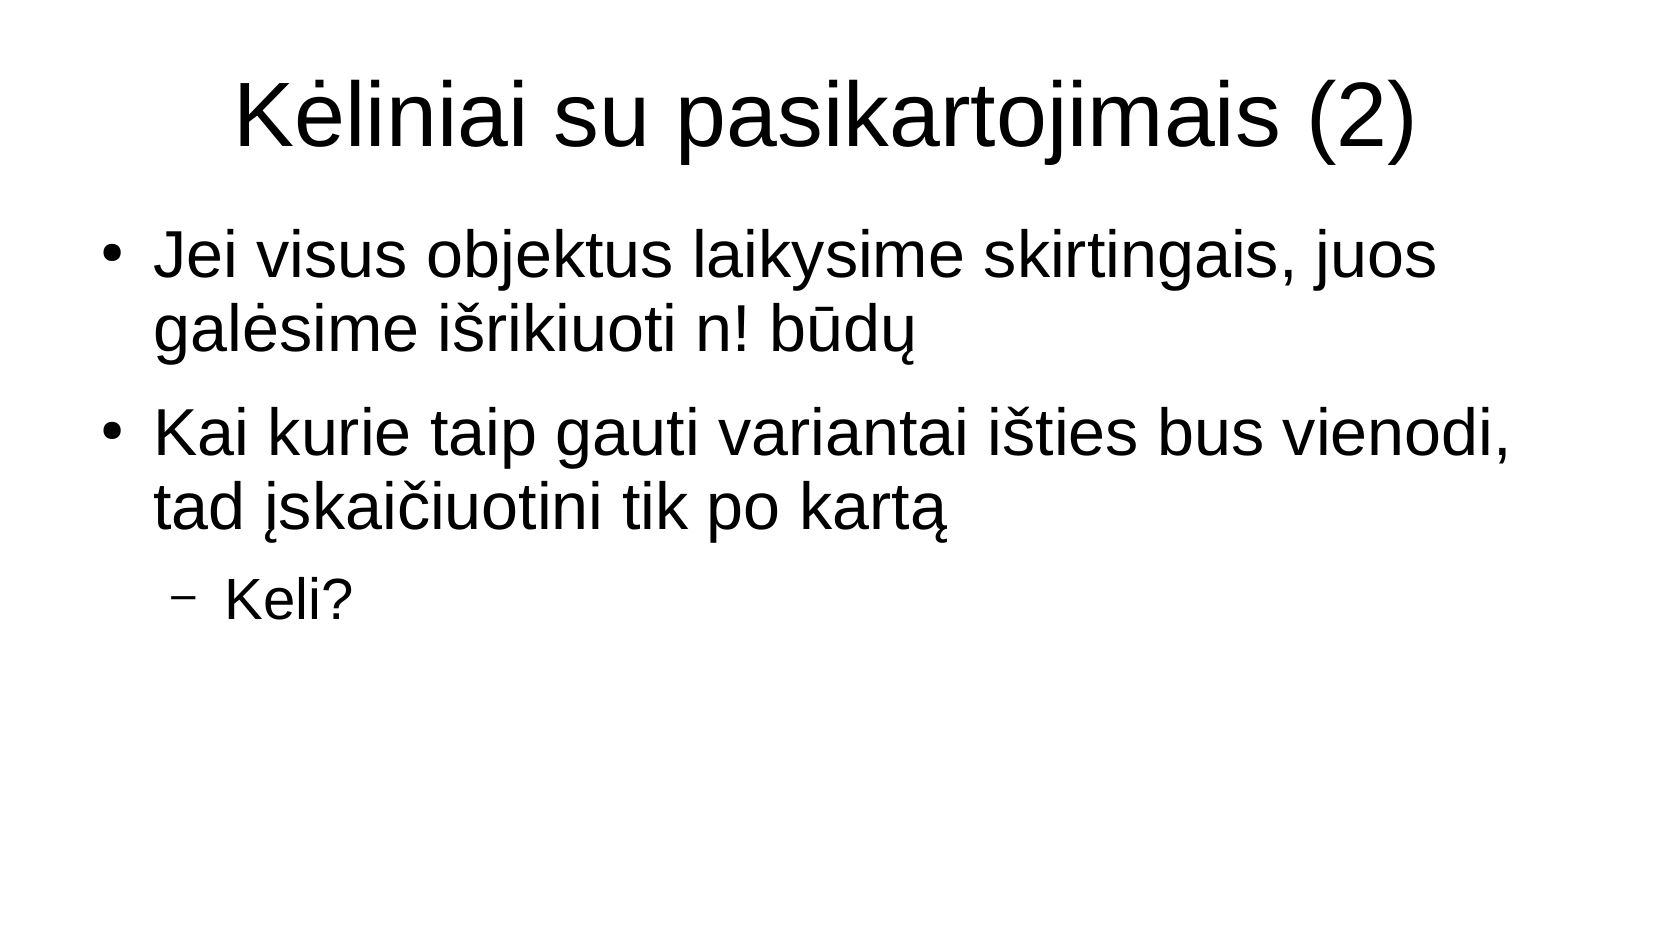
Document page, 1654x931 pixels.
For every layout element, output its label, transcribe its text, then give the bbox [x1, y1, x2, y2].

list Jei visus objektus laikysime skirtingais, juos galėsime išrikiuoti n! būdų Kai kurie taip gauti variantai išties bus vienodi, tad įskaičiuotini tik po kartą Keli? [82, 217, 1571, 757]
title Kėliniai su pasikartojimais (2) [82, 36, 1571, 193]
